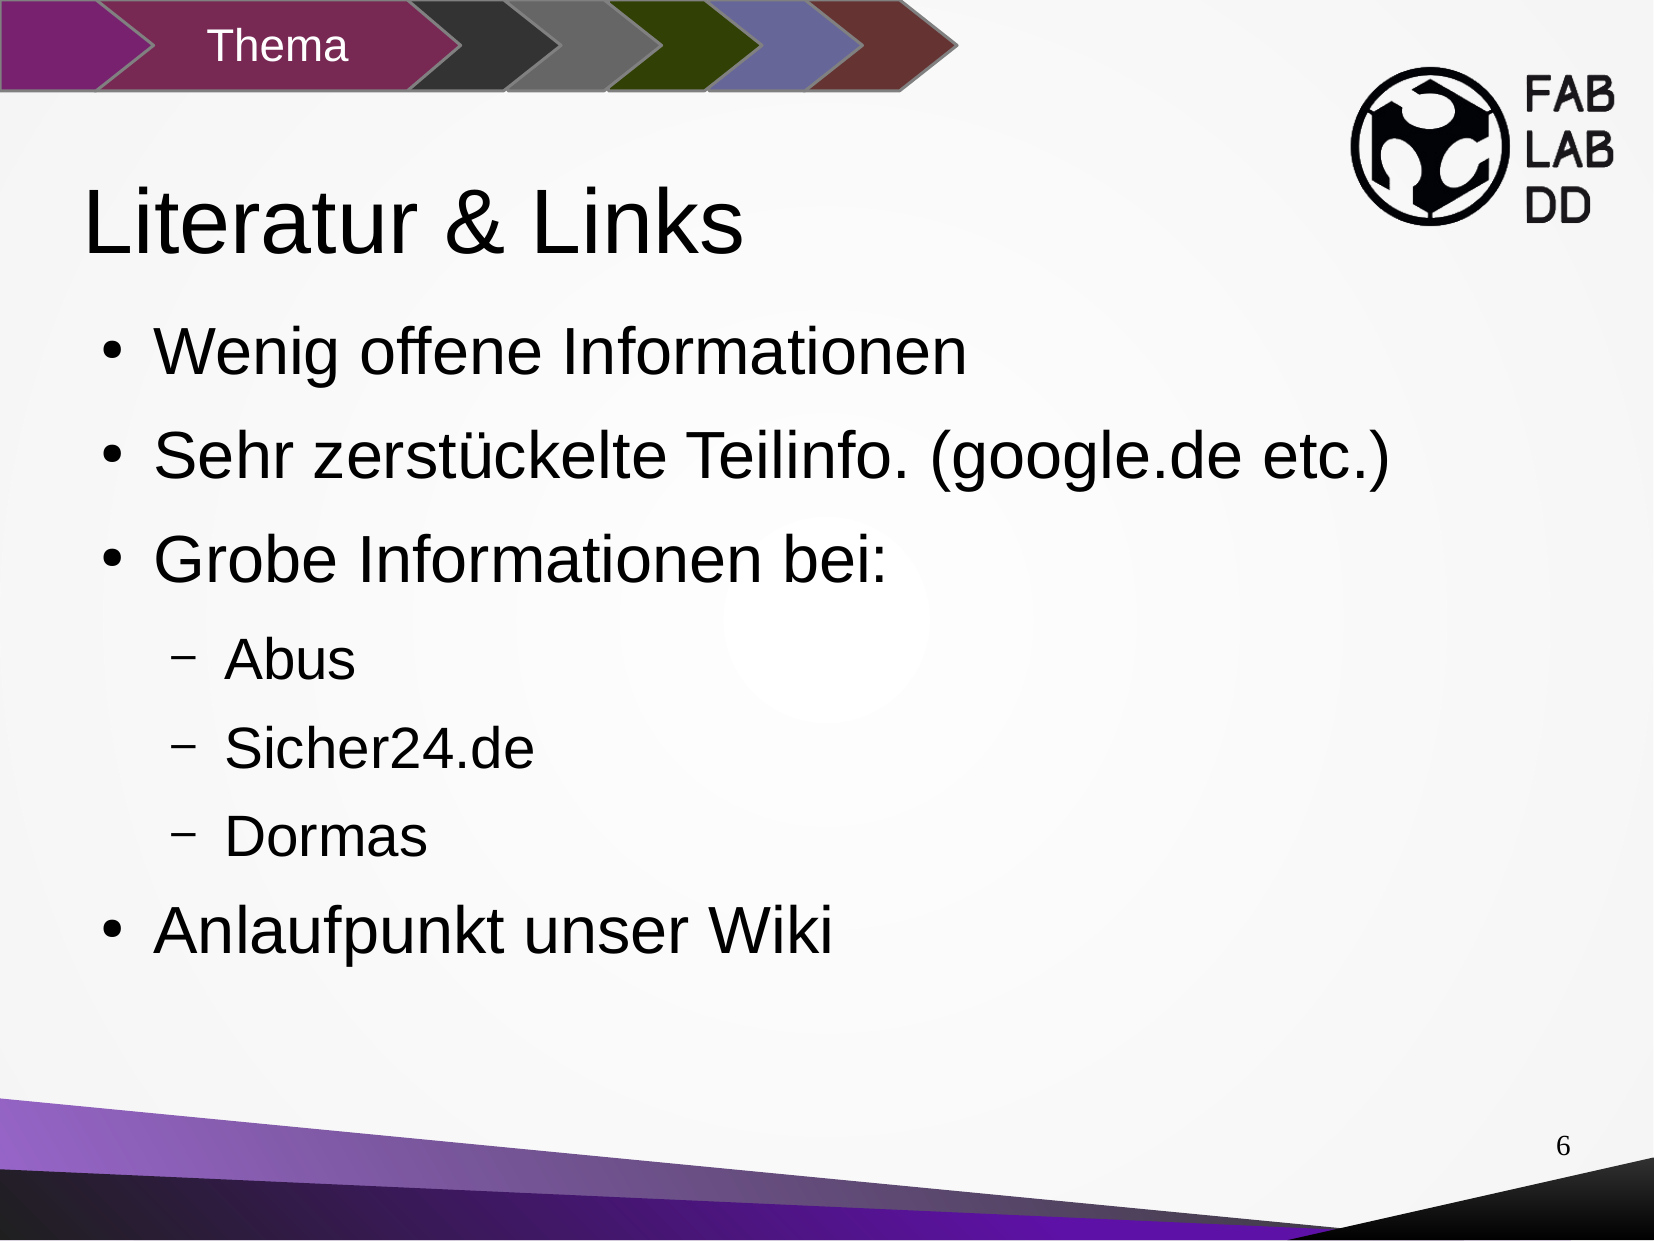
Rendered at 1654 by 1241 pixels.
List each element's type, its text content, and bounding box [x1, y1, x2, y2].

text_box [0, 0, 154, 91]
list Wenig offene Informationen Sehr zerstückelte Teilinfo. (google.de etc.) Grobe Informationen bei: Abus Sicher24.de Dormas Anlaufpunkt unser Wiki [82, 313, 1538, 1034]
title Literatur & Links [82, 118, 1300, 313]
text_box [409, 0, 958, 91]
picture [1324, 36, 1642, 257]
text_box Thema [98, 0, 461, 91]
